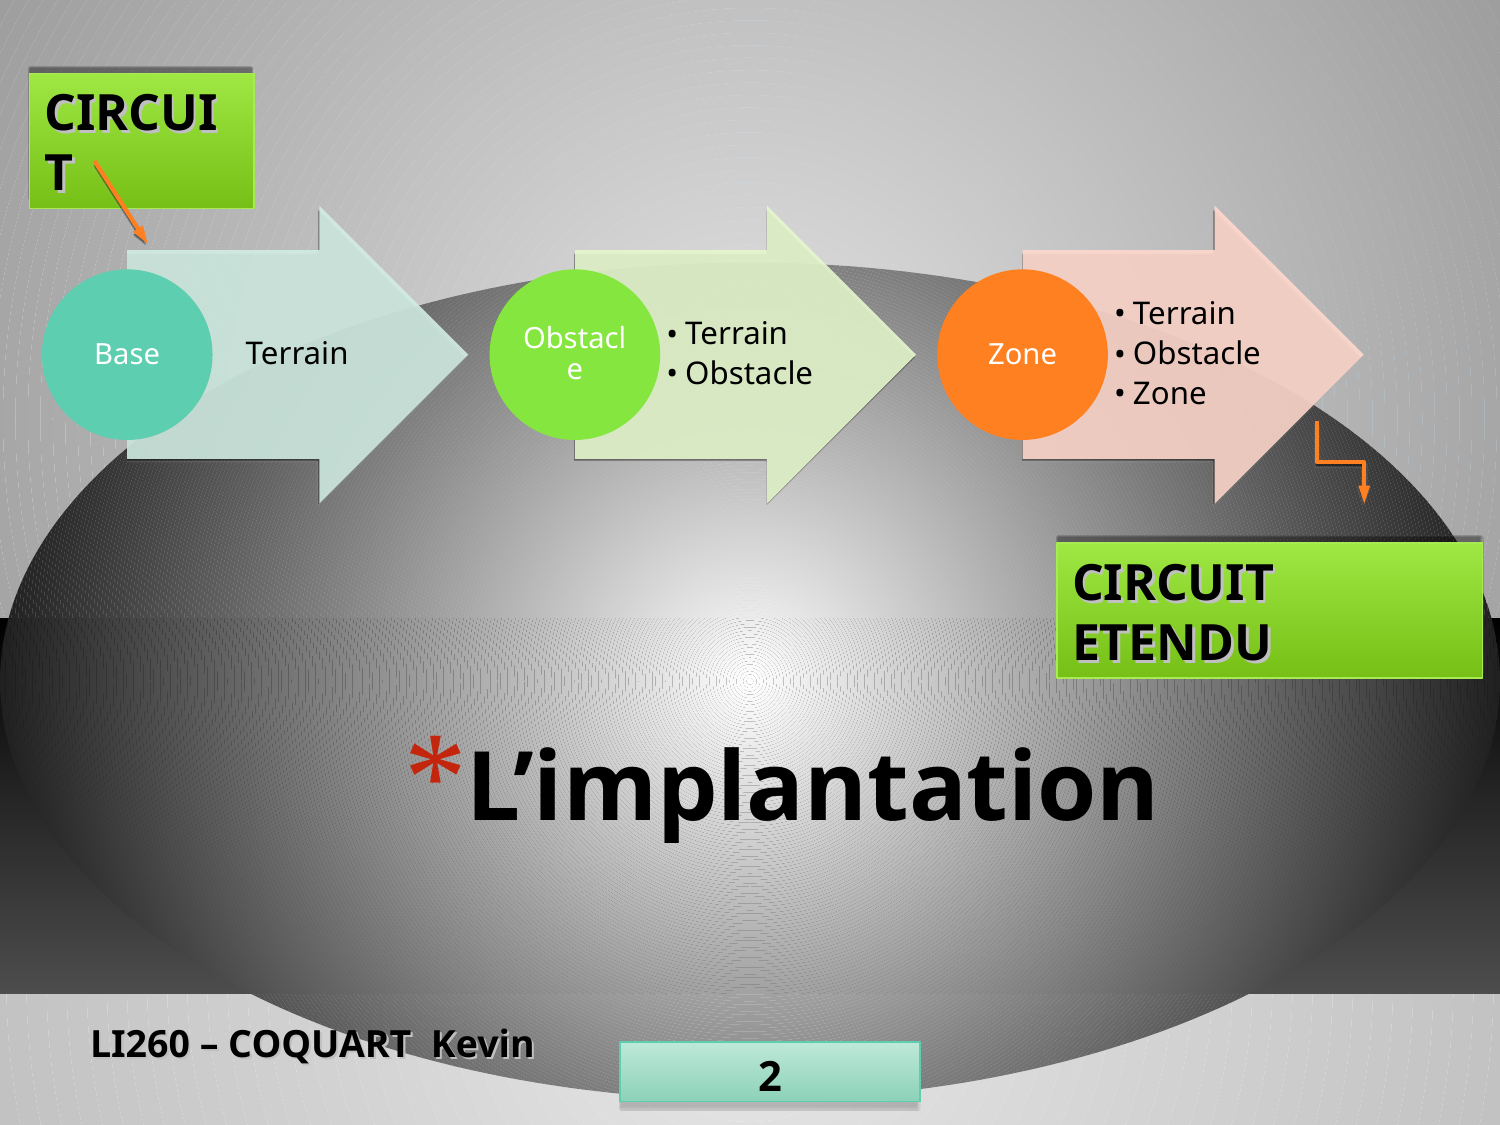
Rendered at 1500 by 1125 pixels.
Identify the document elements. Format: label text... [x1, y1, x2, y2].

text_box Obstacle [489, 269, 661, 440]
text_box 2 [620, 1041, 921, 1102]
text_box CIRCUIT ETENDU [1057, 542, 1483, 619]
text_box Zone [937, 269, 1108, 440]
title L’implantation [294, 717, 1363, 905]
text_box LI260 – COQUART Kevin [75, 1012, 625, 1073]
text_box Terrain Obstacle Zone [1022, 205, 1364, 504]
text_box Terrain [127, 205, 469, 504]
text_box CIRCUIT [29, 73, 254, 150]
text_box Terrain Obstacle [574, 205, 917, 504]
text_box Base [41, 269, 213, 440]
